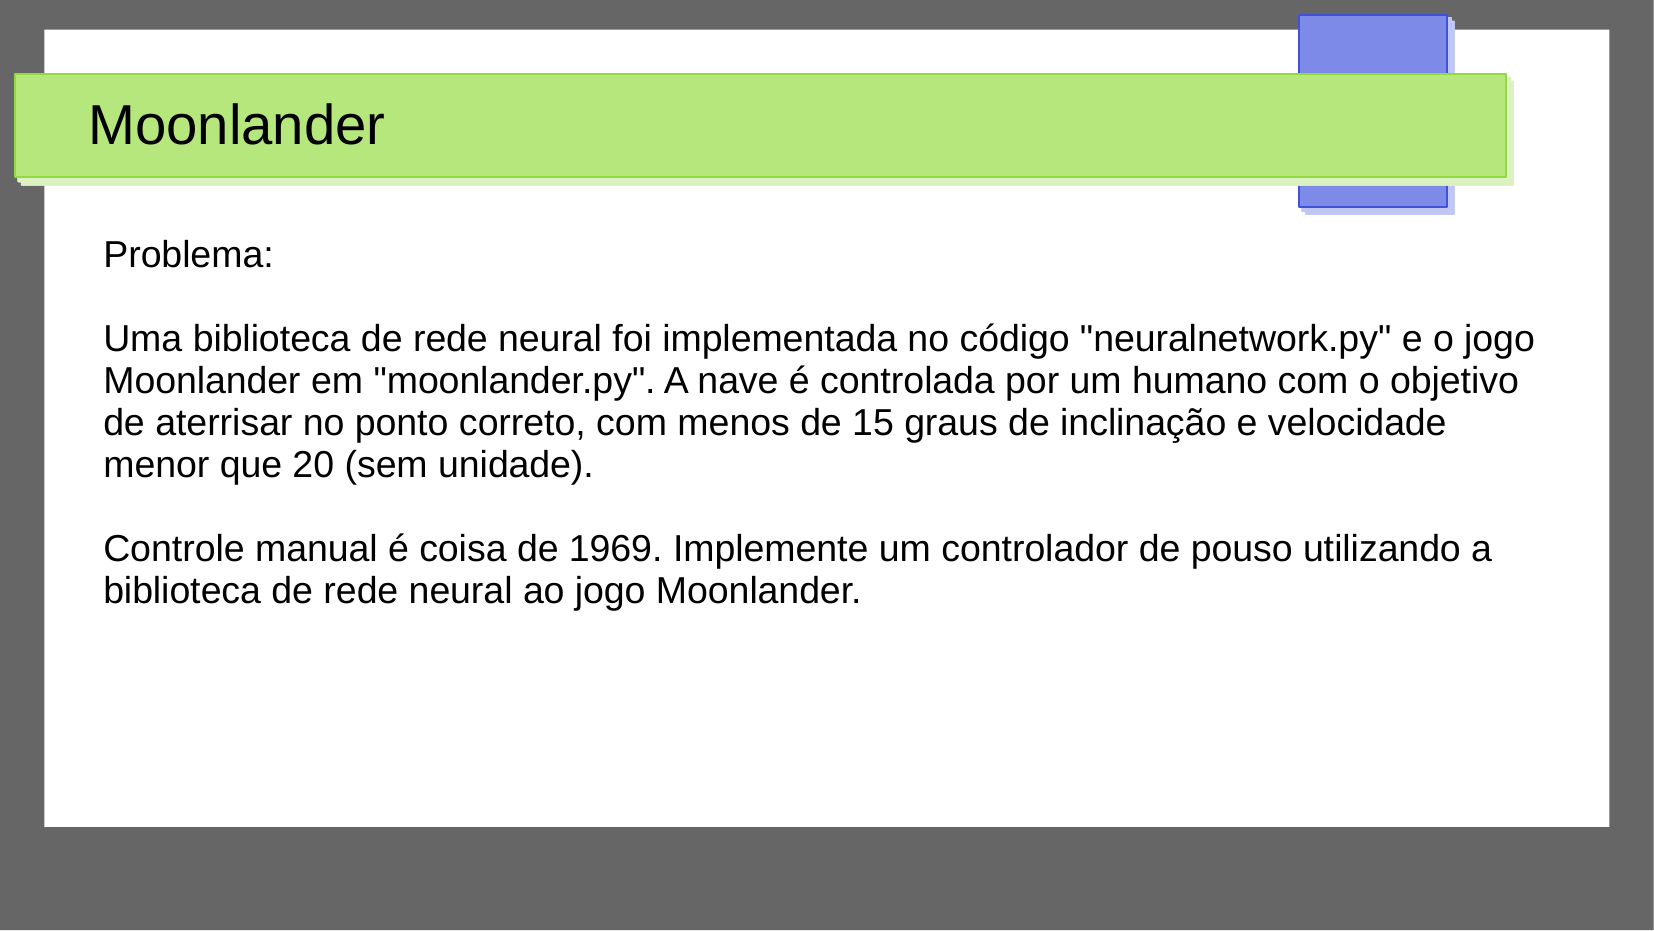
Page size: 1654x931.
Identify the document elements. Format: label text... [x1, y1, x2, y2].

text_box Problema: Uma biblioteca de rede neural foi implementada no código "neuralnetwork.py" e o jogo Moonlander em "moonlander.py". A nave é controlada por um humano com o objetivo de aterrisar no ponto correto, com menos de 15 graus de inclinação e velocidade menor que 20 (sem unidade). Controle manual é coisa de 1969. Implemente um controlador de pouso utilizando a biblioteca de rede neural ao jogo Moonlander. [88, 226, 1565, 619]
title Moonlander [88, 73, 1506, 178]
